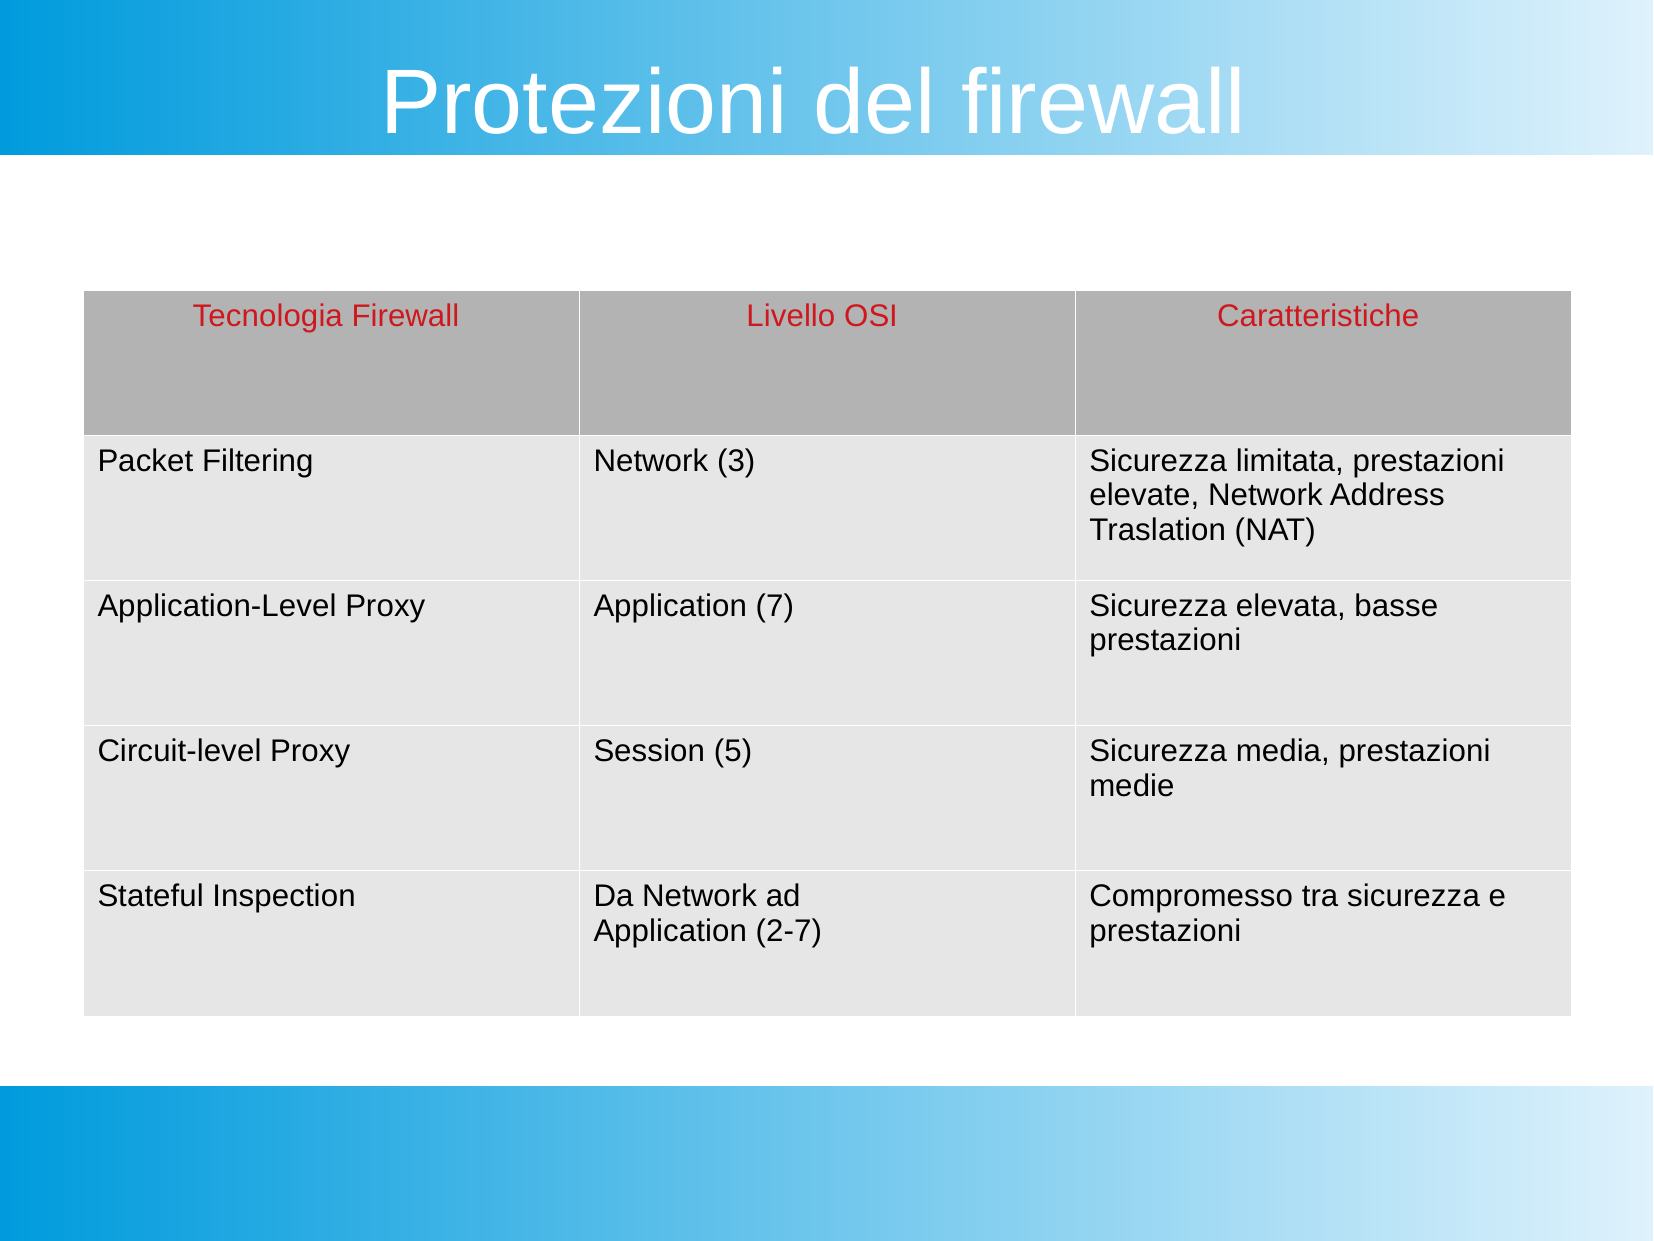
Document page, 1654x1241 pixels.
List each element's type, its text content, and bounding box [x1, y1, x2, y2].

table_cell Stateful Inspection [84, 871, 579, 1016]
table_cell Application-Level Proxy [84, 581, 579, 725]
table_cell Circuit-level Proxy [84, 726, 579, 870]
table_cell Network (3) [580, 436, 1075, 580]
table_header Livello OSI [580, 291, 1075, 435]
table_header Caratteristiche [1076, 291, 1571, 435]
table_cell Sicurezza elevata, basse prestazioni [1076, 581, 1571, 725]
table_cell Packet Filtering [84, 436, 579, 580]
table_header Tecnologia Firewall [84, 291, 579, 435]
table_cell Session (5) [580, 726, 1075, 870]
title Protezioni del firewall [82, 49, 1571, 155]
table_cell Sicurezza media, prestazioni medie [1076, 726, 1571, 870]
table_cell Da Network ad Application (2-7) [580, 871, 1075, 1016]
table_cell Compromesso tra sicurezza e prestazioni [1076, 871, 1571, 1016]
table_cell Application (7) [580, 581, 1075, 725]
table_cell Sicurezza limitata, prestazioni elevate, Network Address Traslation (NAT) [1076, 436, 1571, 580]
